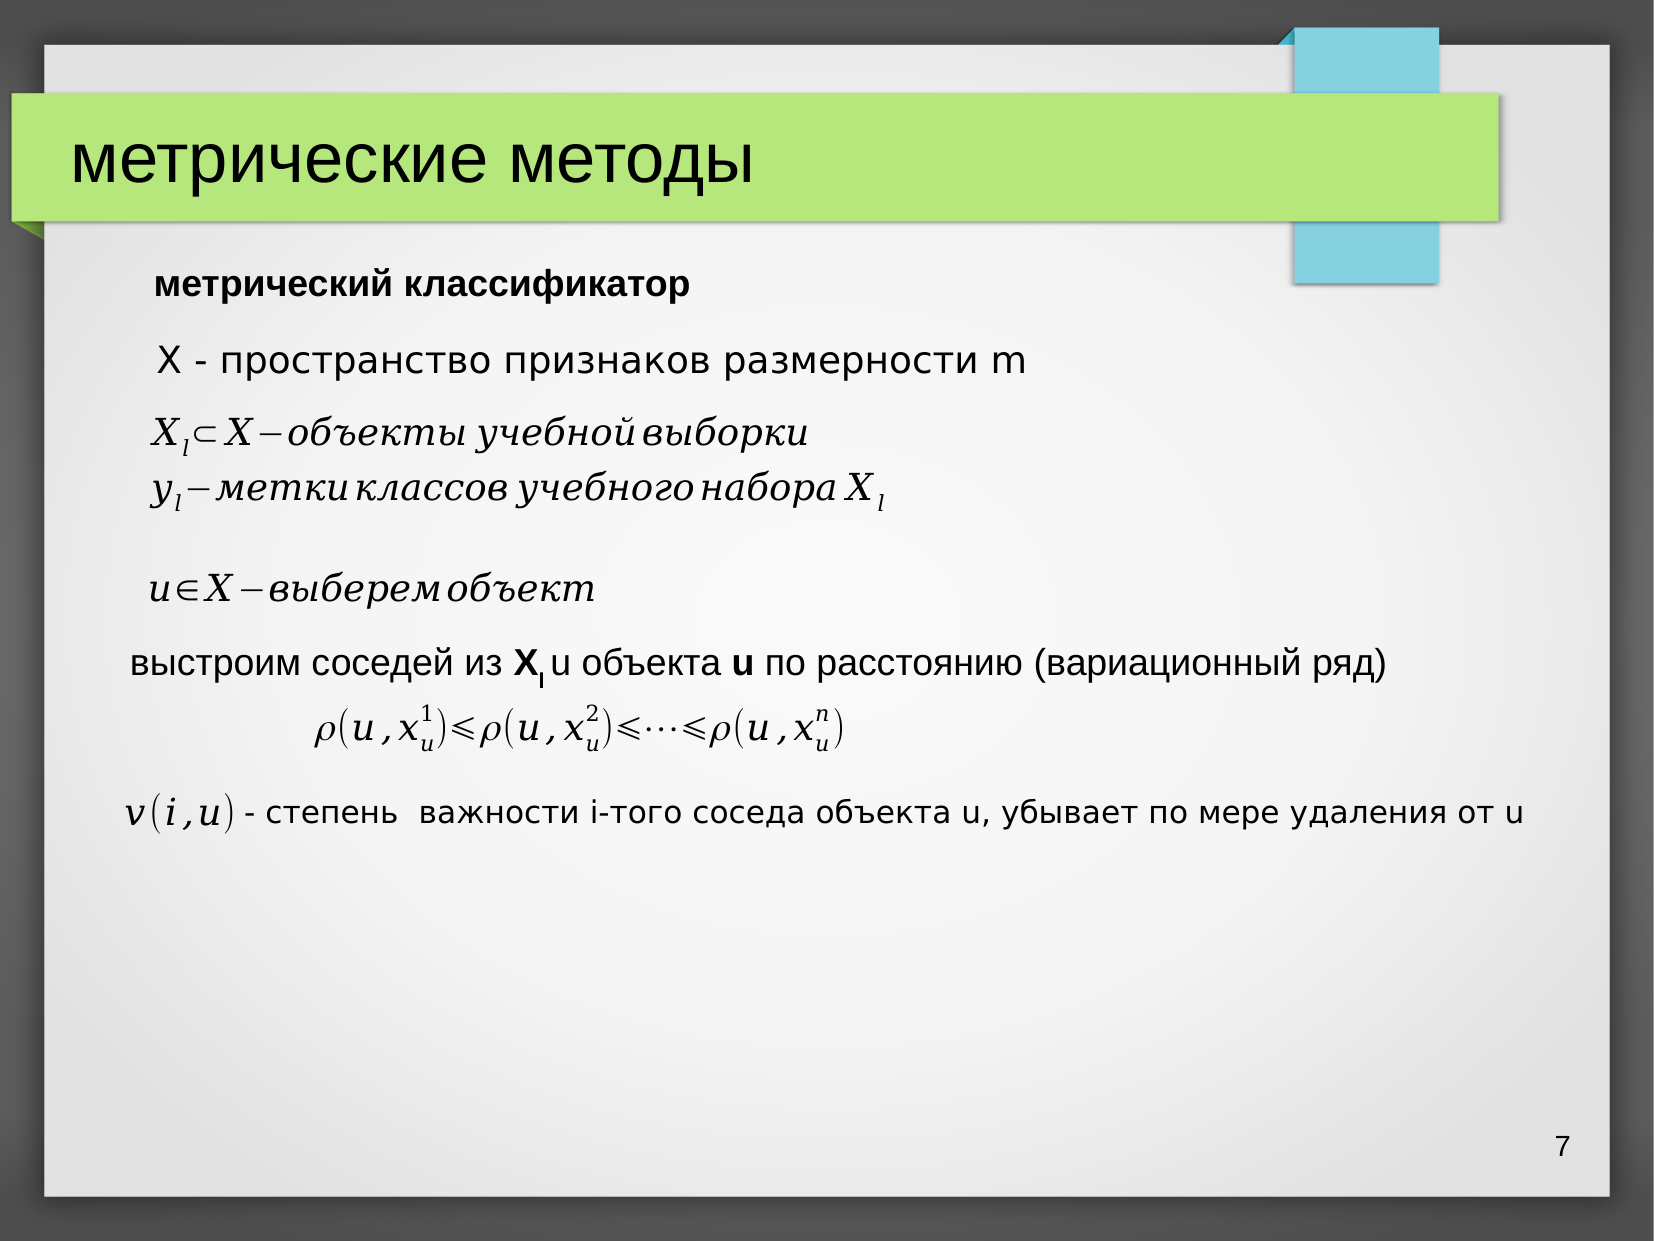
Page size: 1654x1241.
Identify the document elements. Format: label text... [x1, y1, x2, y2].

chart [141, 466, 891, 516]
text_box выстроим соседей из Xl u объекта u по расстоянию (вариационный ряд) [129, 637, 1512, 697]
text_box X - пространство признаков размерности m [141, 331, 1043, 390]
chart [118, 791, 219, 837]
subtitle метрический классификатор [153, 259, 815, 307]
chart [307, 701, 851, 756]
title метрические методы [70, 118, 1205, 199]
text_box - степень важности i-того соседа объекта u, убывает по мере удаления от u [219, 787, 1607, 839]
chart [141, 566, 604, 611]
chart [141, 410, 816, 461]
picture [0, 0, 1654, 1241]
